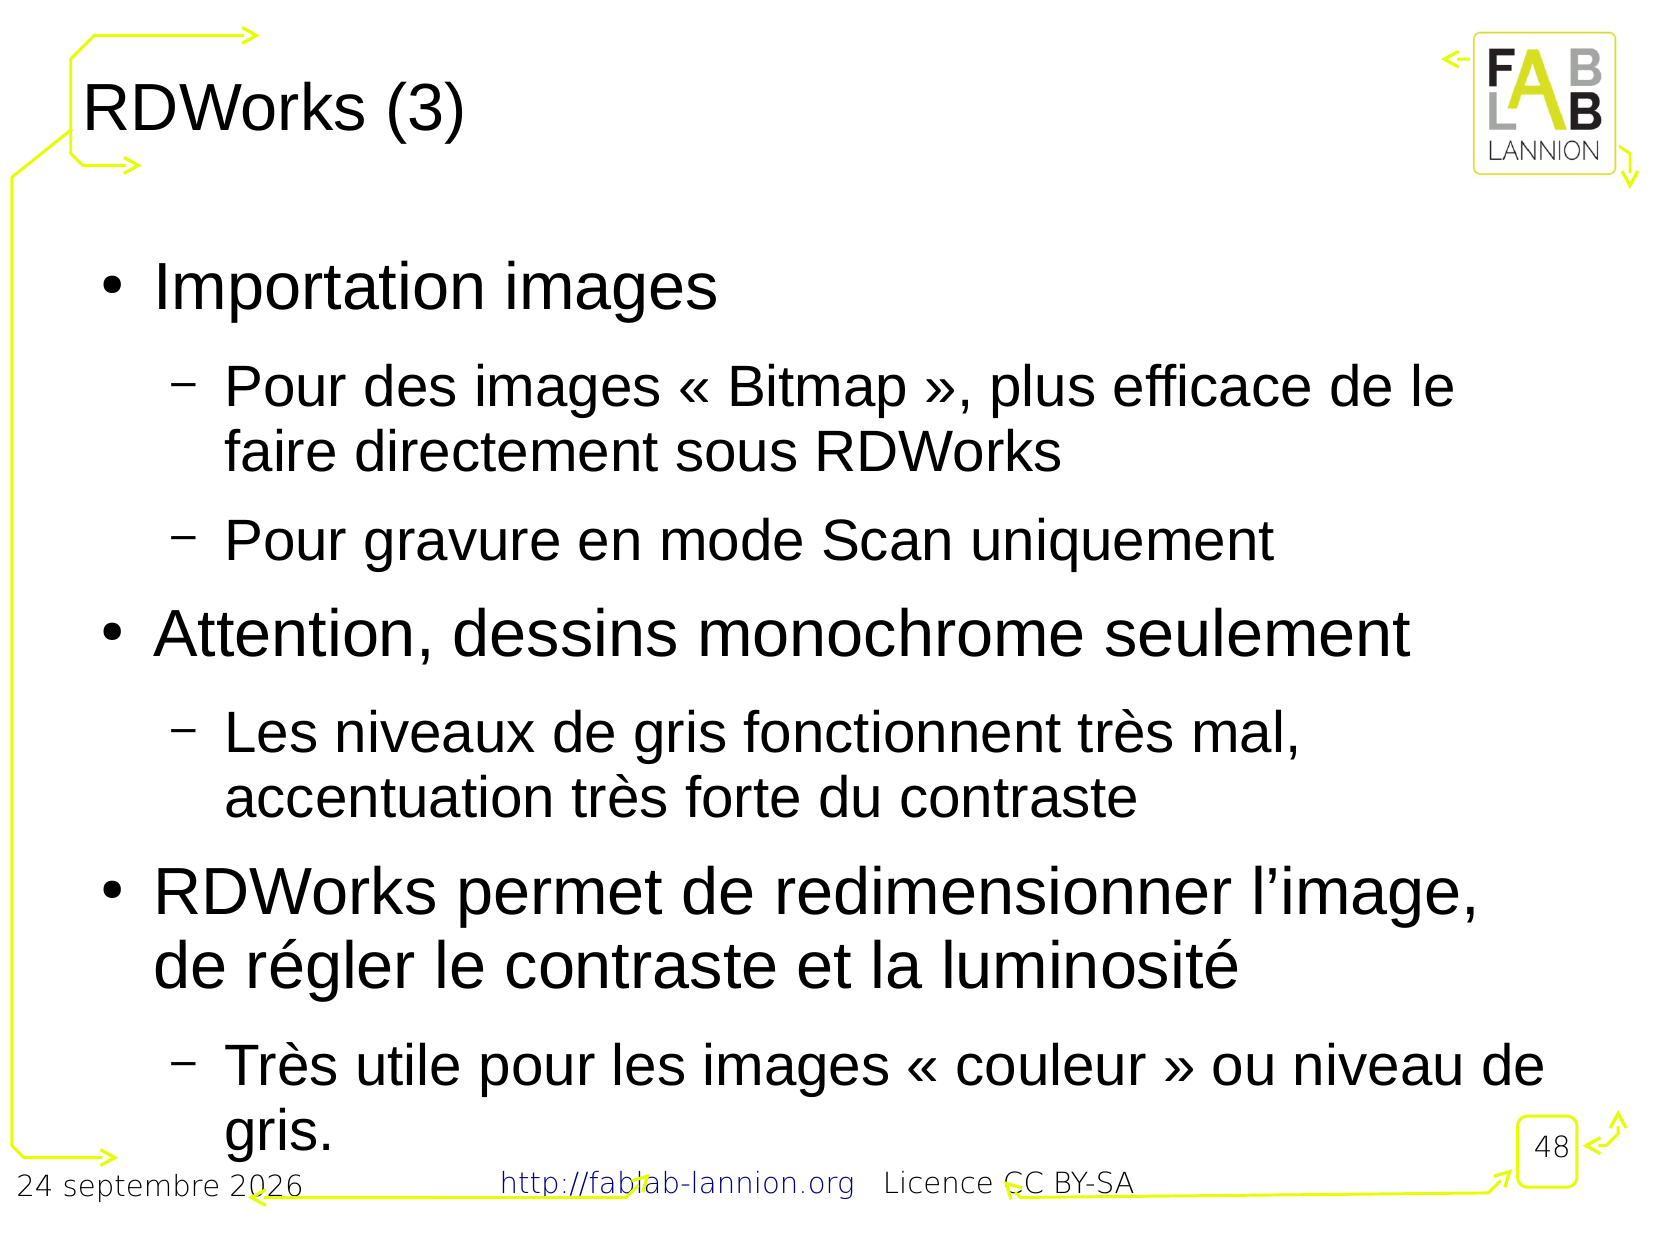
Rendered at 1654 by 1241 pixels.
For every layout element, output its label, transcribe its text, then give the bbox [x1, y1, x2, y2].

picture [1470, 29, 1619, 178]
title RDWorks (3) [82, 49, 1441, 166]
list Importation images Pour des images « Bitmap », plus efficace de le faire directement sous RDWorks Pour gravure en mode Scan uniquement Attention, dessins monochrome seulement Les niveaux de gris fonctionnent très mal, accentuation très forte du contraste RDWorks permet de redimensionner l’image, de régler le contraste et la luminosité Très utile pour les images « couleur » ou niveau de gris. [82, 249, 1571, 1087]
